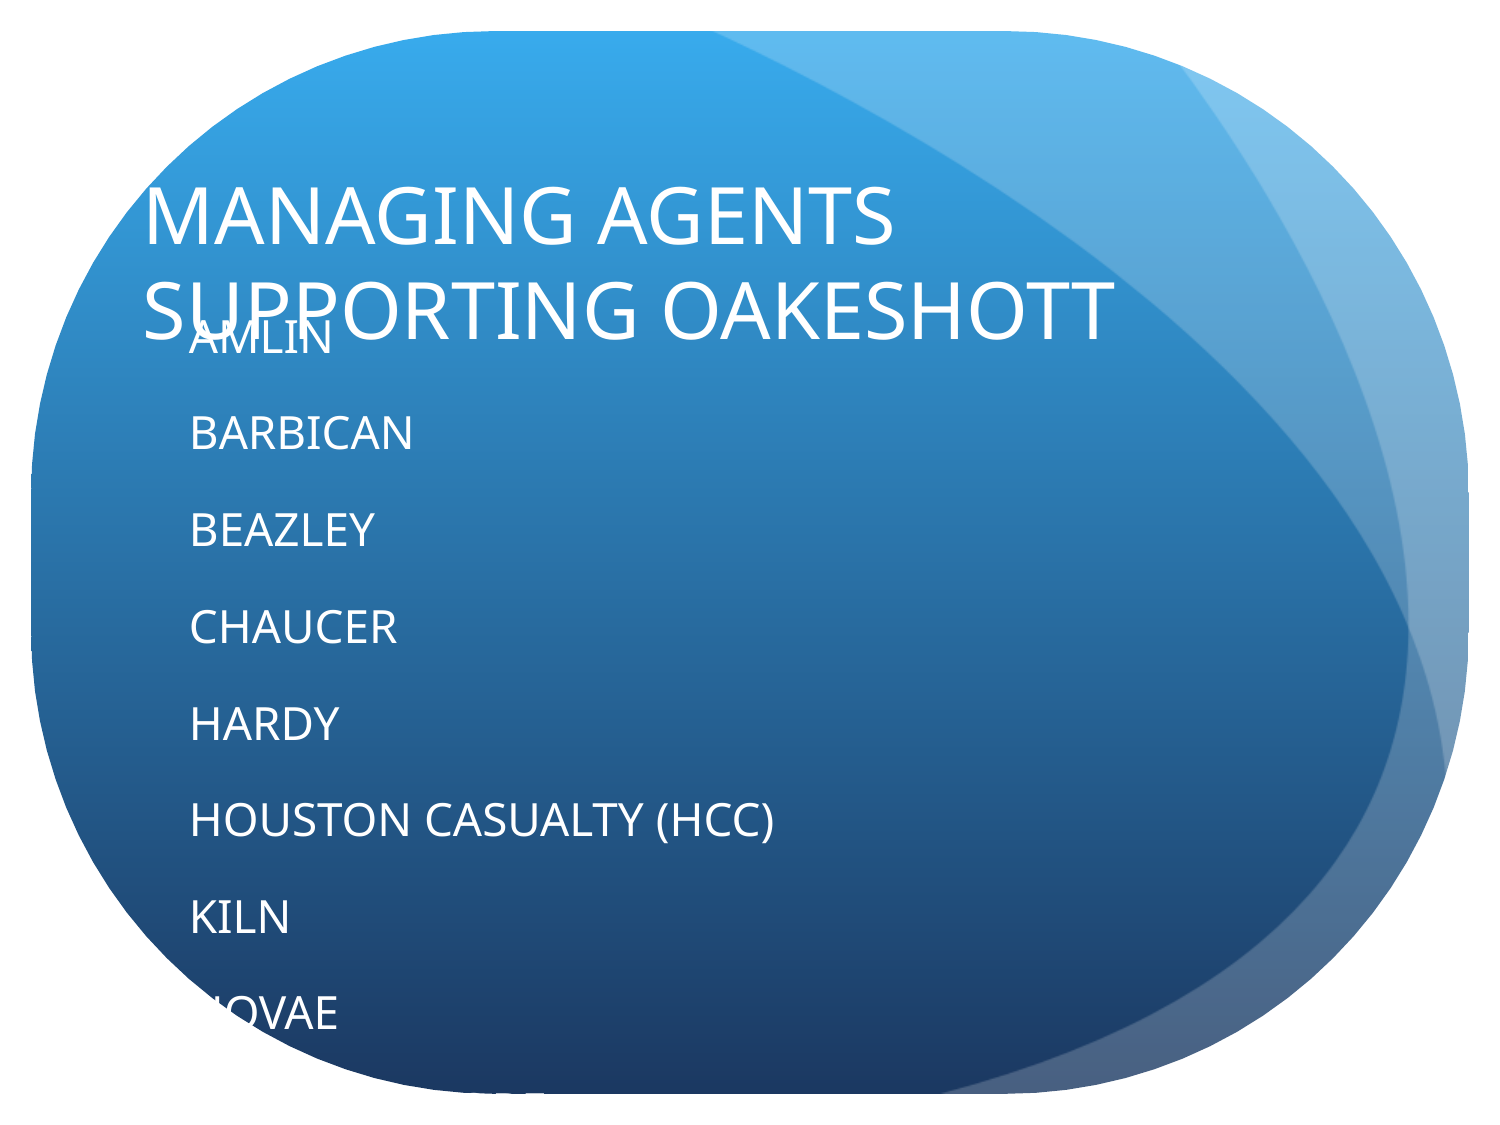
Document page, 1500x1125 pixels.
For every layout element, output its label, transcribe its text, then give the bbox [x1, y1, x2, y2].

title MANAGING AGENTS SUPPORTING OAKESHOTT [127, 62, 1372, 234]
list AMLIN BARBICAN BEAZLEY CHAUCER HARDY HOUSTON CASUALTY (HCC) KILN NOVAE O’FARRELL / QBE [127, 299, 1372, 991]
picture [24, 30, 1473, 1094]
